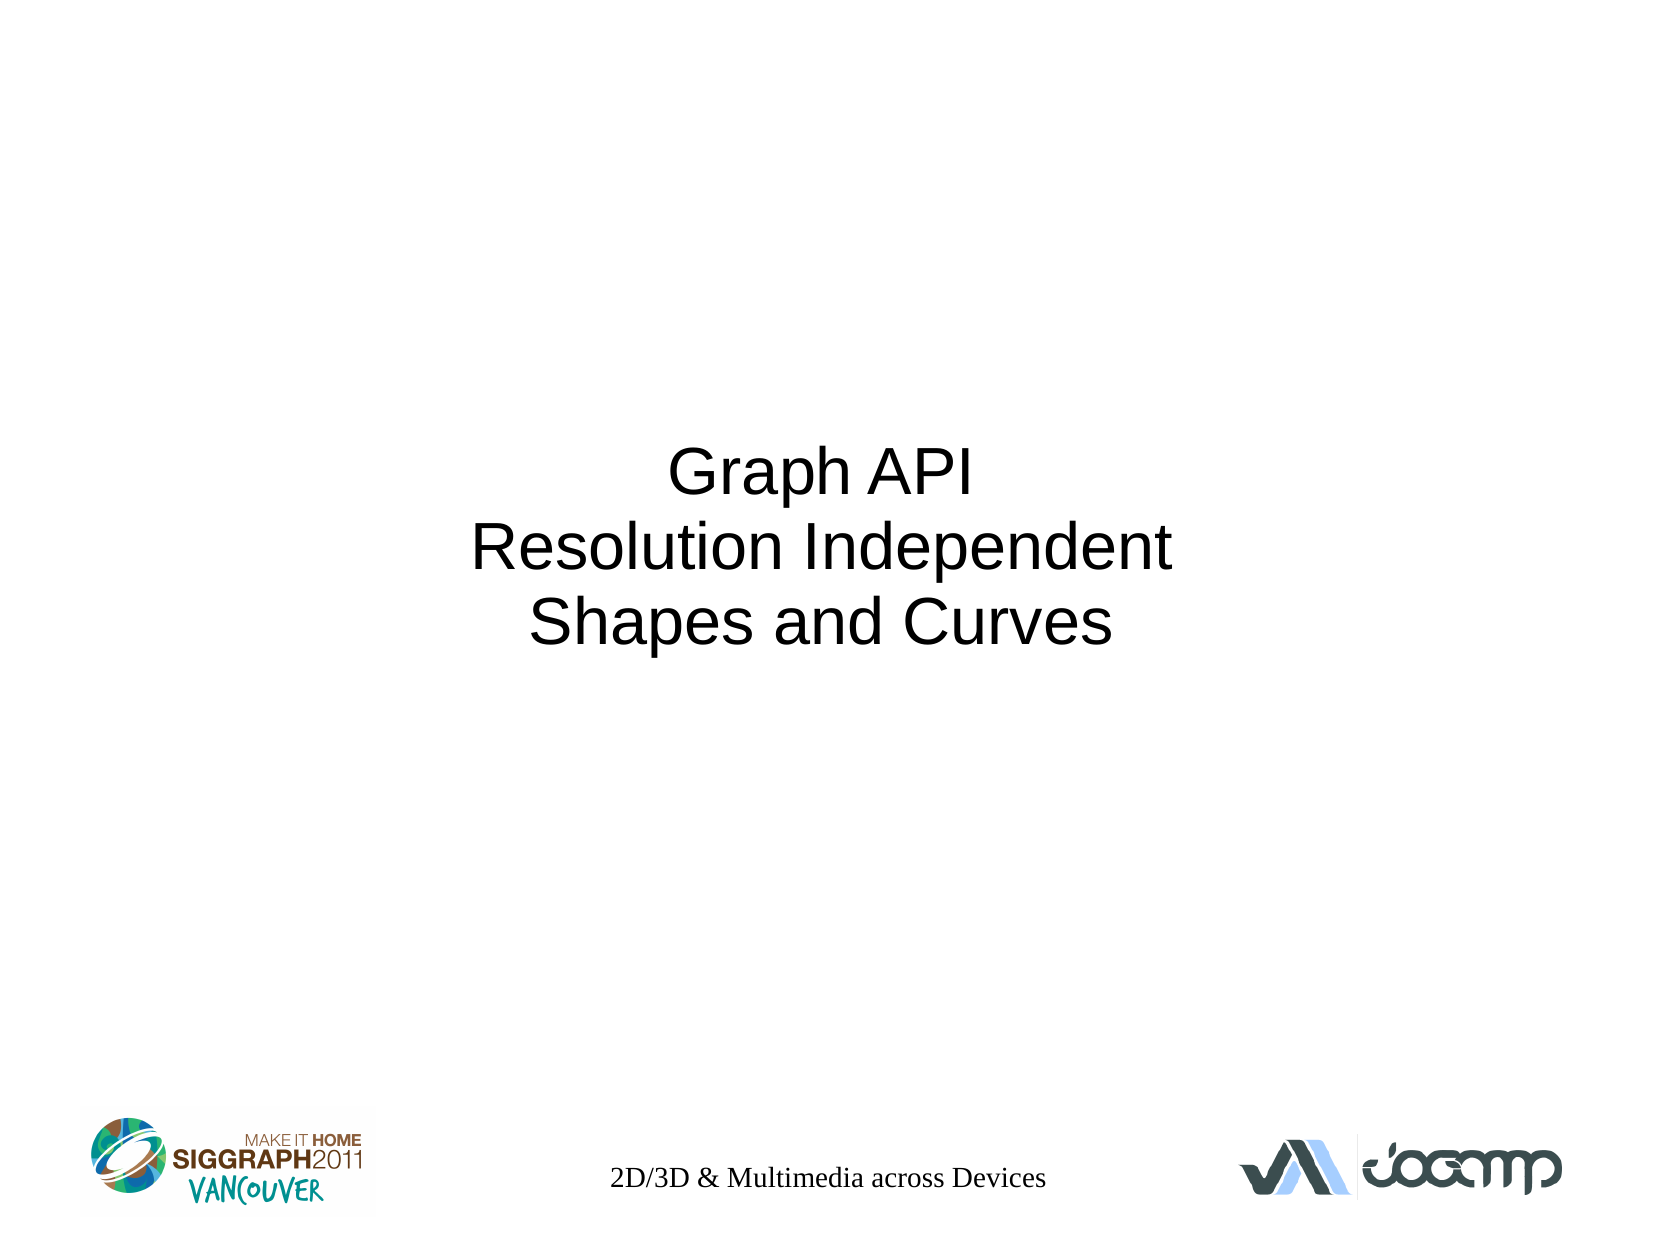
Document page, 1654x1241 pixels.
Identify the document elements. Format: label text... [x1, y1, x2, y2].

picture [80, 1106, 376, 1217]
subtitle Graph API Resolution Independent Shapes and Curves [68, 49, 1576, 1044]
picture [1237, 1134, 1562, 1200]
